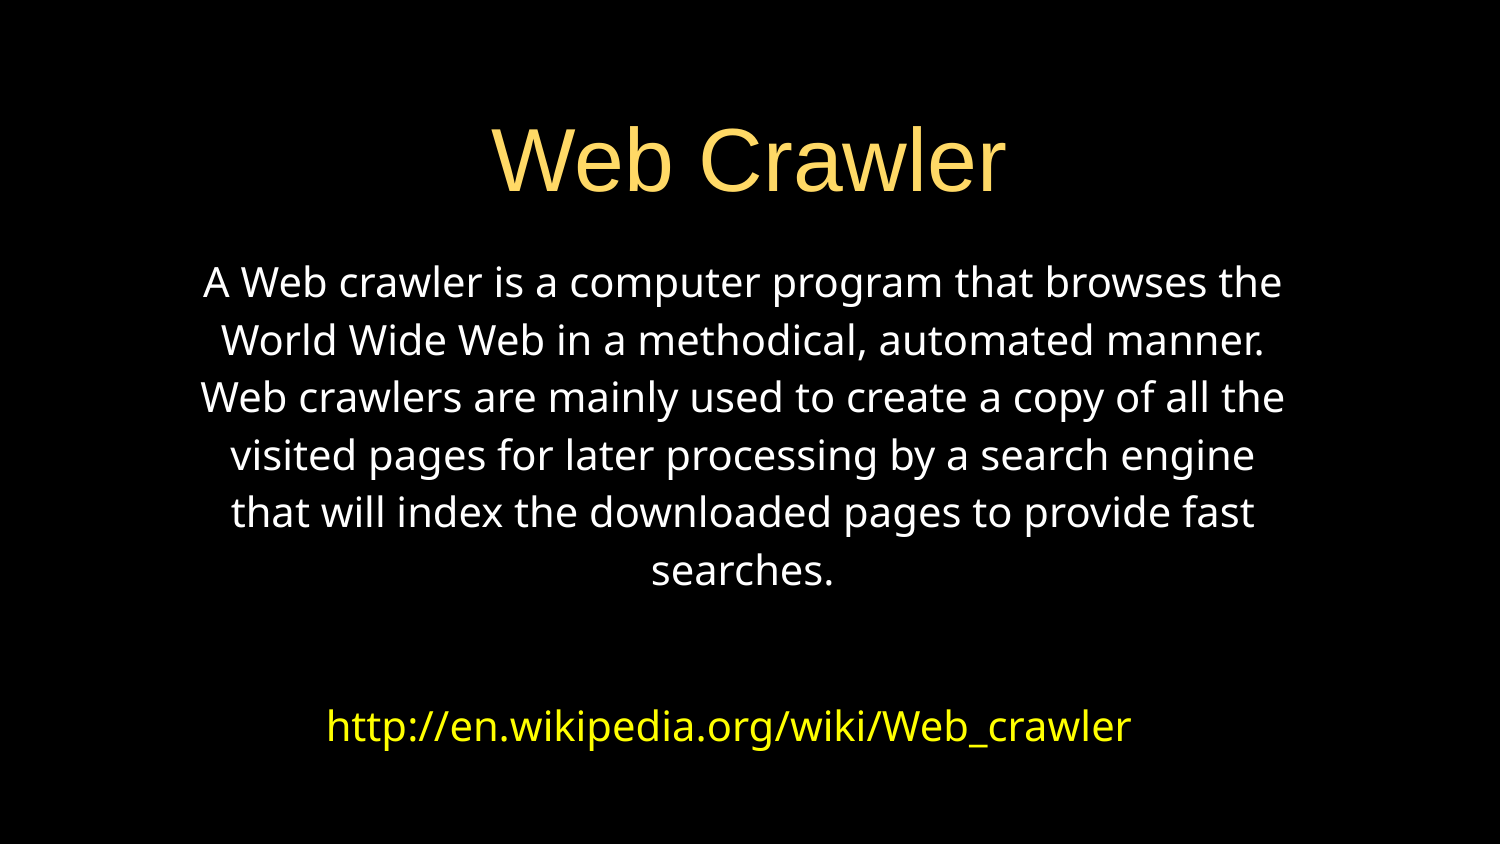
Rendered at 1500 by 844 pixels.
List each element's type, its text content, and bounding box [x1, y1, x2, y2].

text_box A Web crawler is a computer program that browses the World Wide Web in a methodical, automated manner. Web crawlers are mainly used to create a copy of all the visited pages for later processing by a search engine that will index the downloaded pages to provide fast searches. [185, 296, 1300, 546]
text_box Web Crawler [106, 76, 1393, 235]
text_box http://en.wikipedia.org/wiki/Web_crawler [264, 695, 1194, 754]
